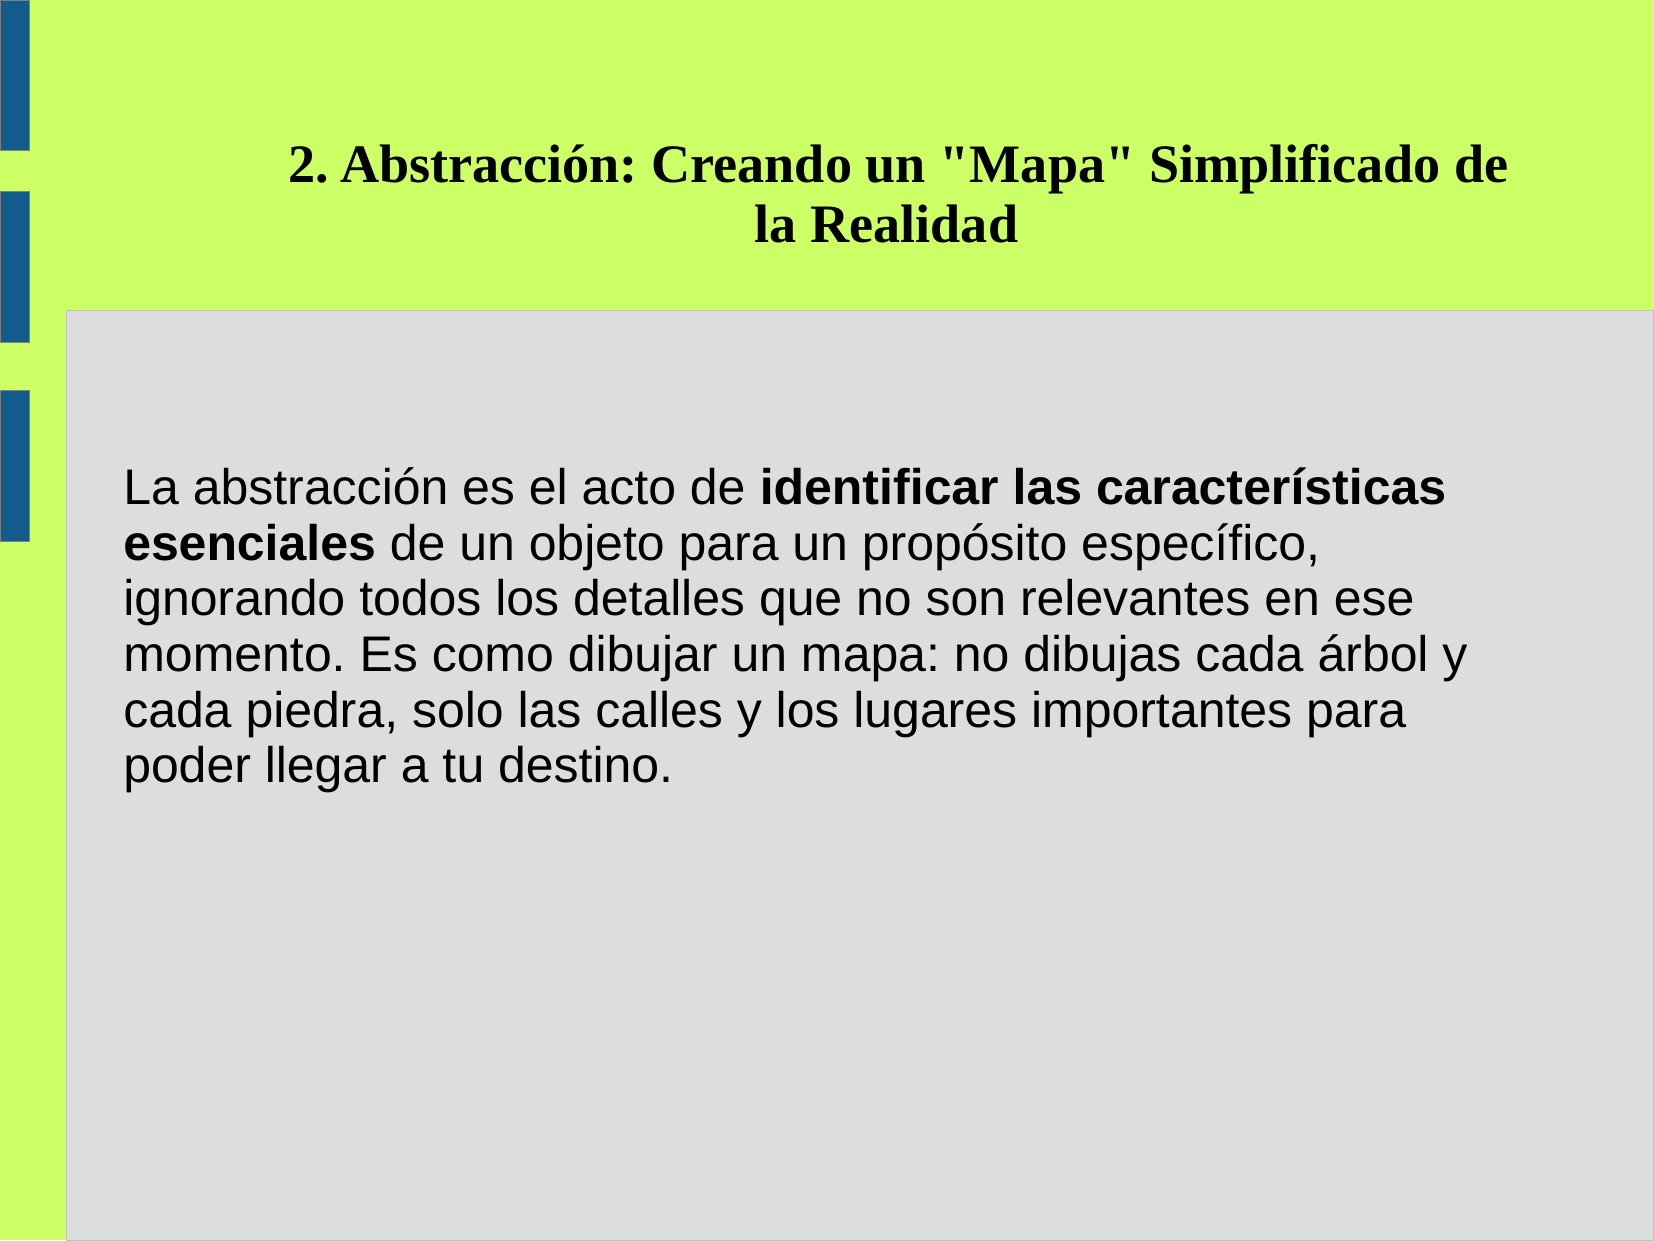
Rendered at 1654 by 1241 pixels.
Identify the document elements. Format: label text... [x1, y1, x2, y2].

list La abstracción es el acto de identificar las características esenciales de un objeto para un propósito específico, ignorando todos los detalles que no son relevantes en ese momento. Es como dibujar un mapa: no dibujas cada árbol y cada piedra, solo las calles y los lugares importantes para poder llegar a tu destino. [123, 458, 1536, 1063]
title 2. Abstracción: Creando un "Mapa" Simplificado de la Realidad [121, 91, 1534, 299]
